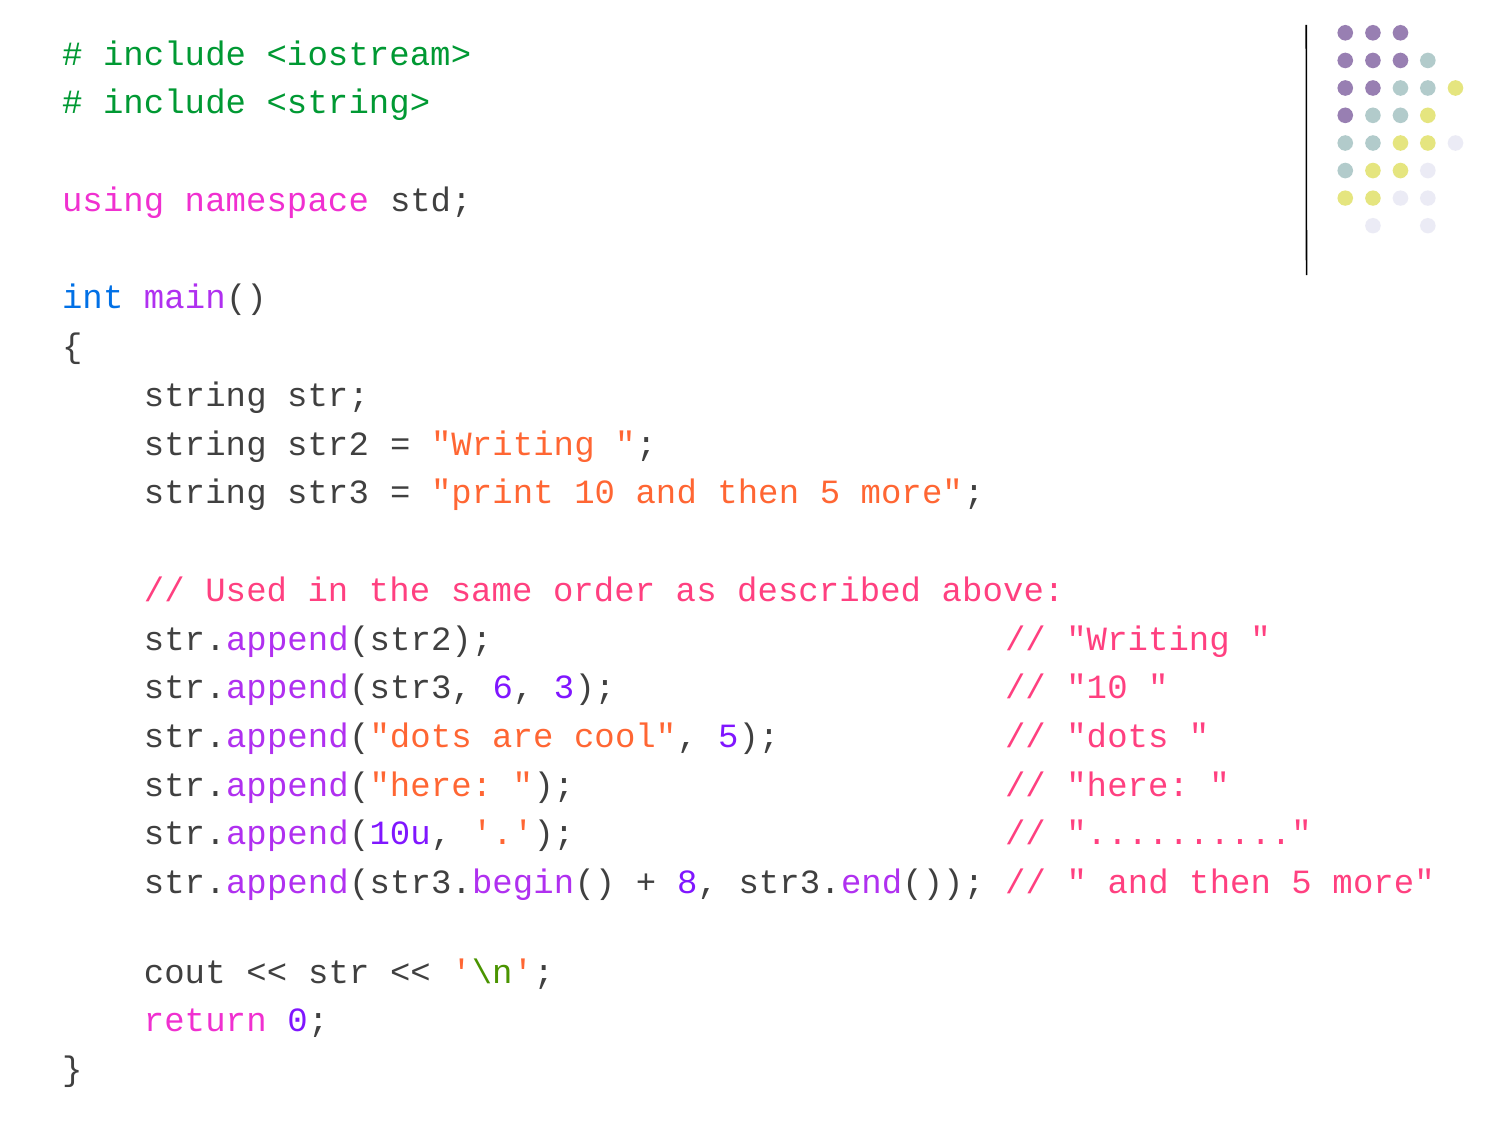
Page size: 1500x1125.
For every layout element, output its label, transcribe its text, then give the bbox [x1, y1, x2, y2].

list # include <iostream> # include <string> using namespace std; int main() { string str; string str2 = "Writing "; string str3 = "print 10 and then 5 more"; // Used in the same order as described above: str.append(str2); // "Writing " str.append(str3, 6, 3); // "10 " str.append("dots are cool", 5); // "dots " str.append("here: "); // "here: " str.append(10u, '.'); // ".........." str.append(str3.begin() + 8, str3.end()); // " and then 5 more" cout << str << '\n'; return 0; } [47, 23, 1500, 1125]
